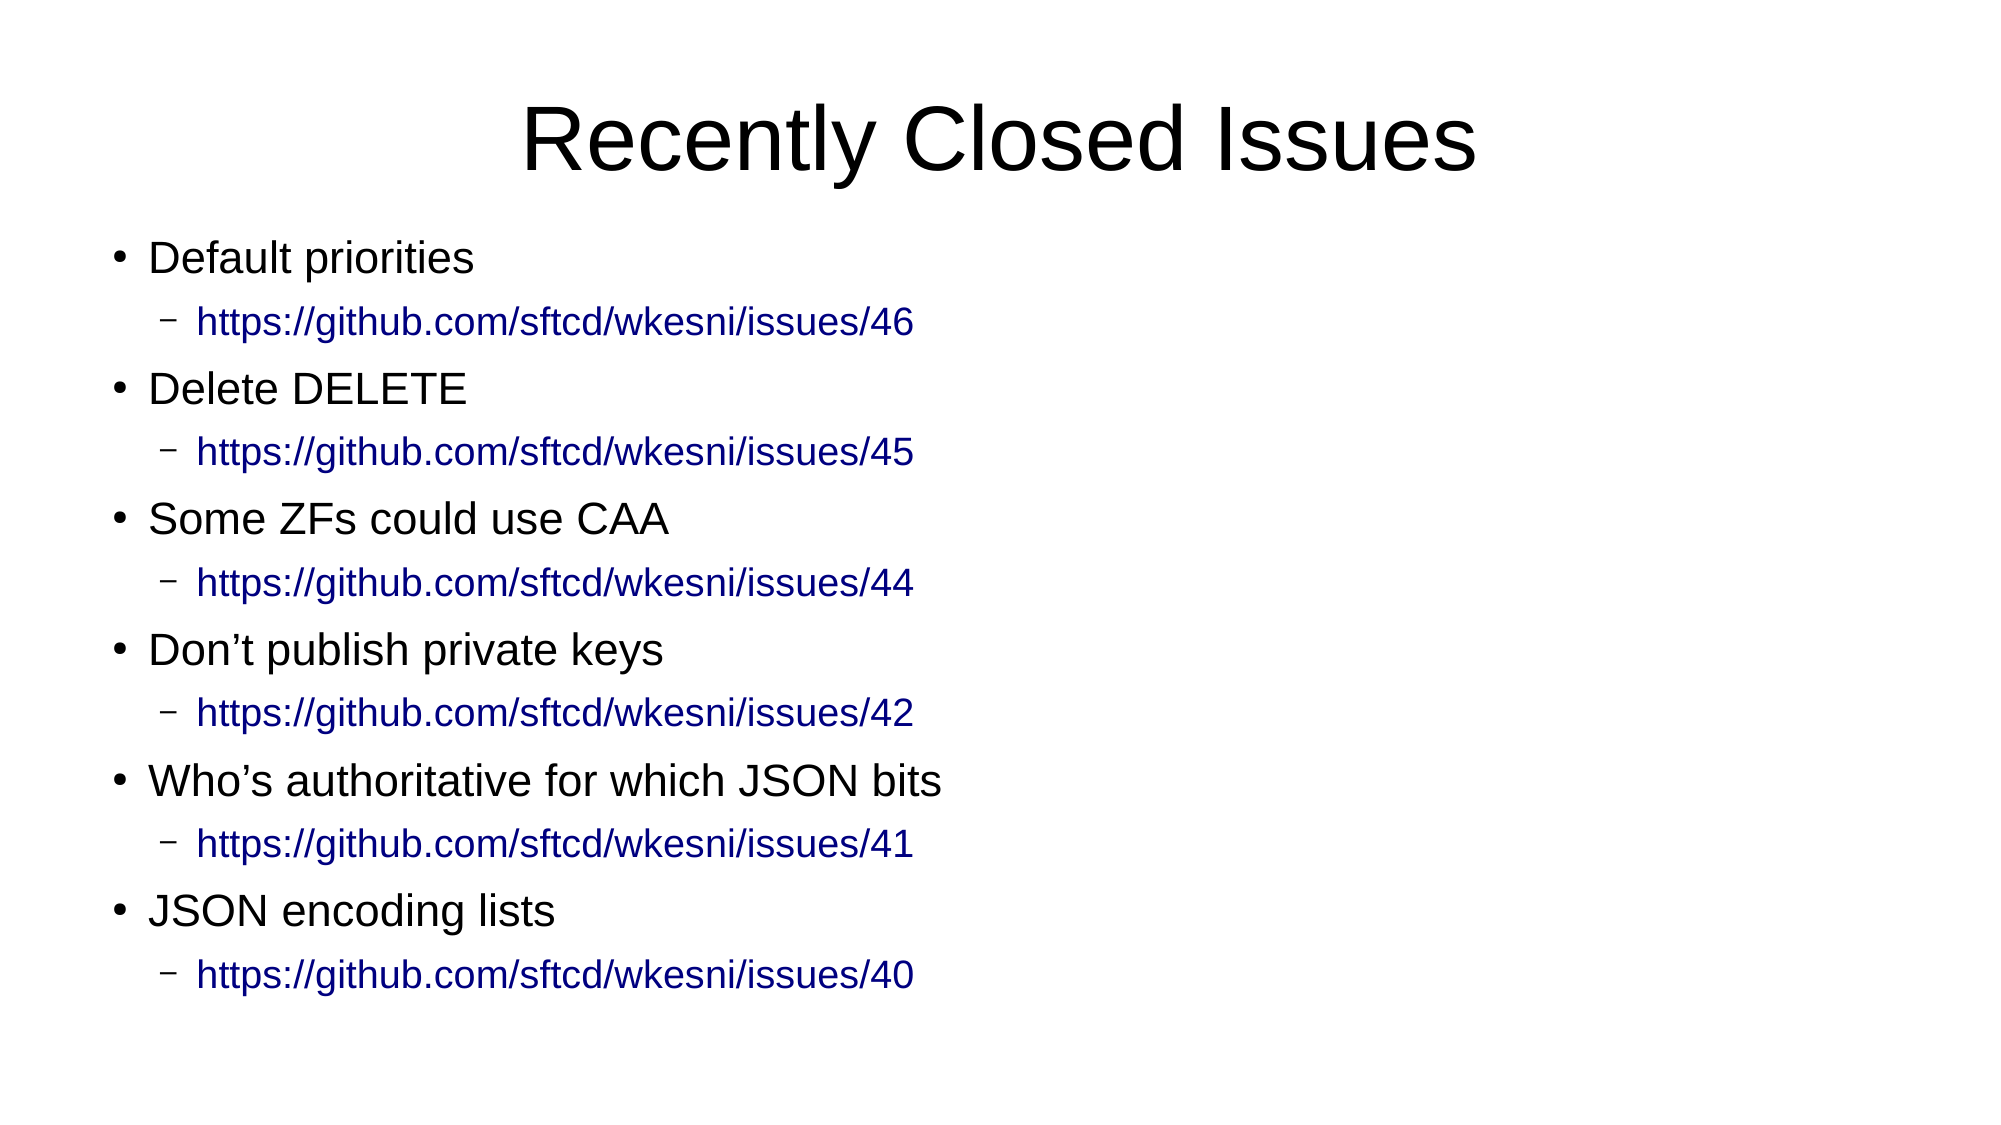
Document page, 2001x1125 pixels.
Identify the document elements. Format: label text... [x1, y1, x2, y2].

title Recently Closed Issues [99, 44, 1900, 232]
list Default priorities https://github.com/sftcd/wkesni/issues/46 Delete DELETE https://github.com/sftcd/wkesni/issues/45 Some ZFs could use CAA https://github.com/sftcd/wkesni/issues/44 Don’t publish private keys https://github.com/sftcd/wkesni/issues/42 Who’s authoritative for which JSON bits https://github.com/sftcd/wkesni/issues/41 JSON encoding lists https://github.com/sftcd/wkesni/issues/40 [99, 232, 1900, 1004]
